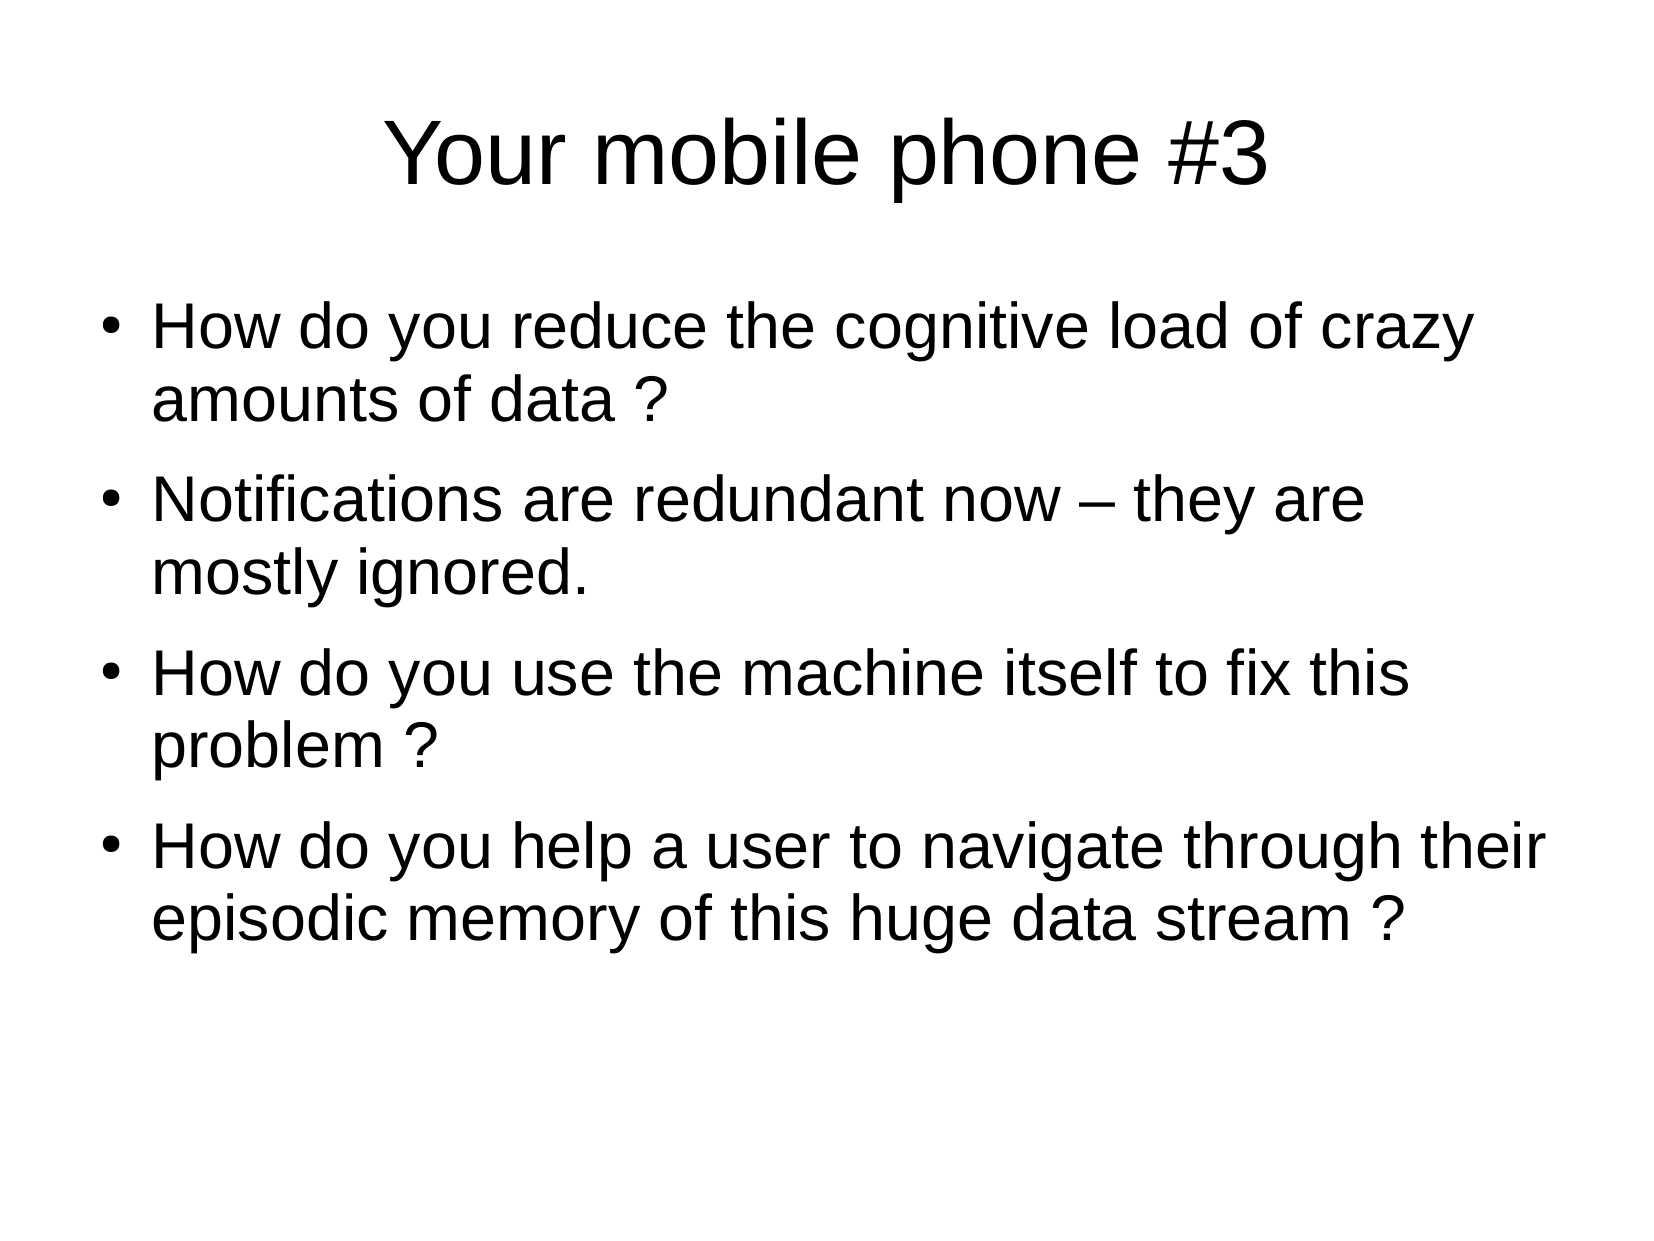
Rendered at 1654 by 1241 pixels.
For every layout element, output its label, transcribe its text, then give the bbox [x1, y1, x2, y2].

title Your mobile phone #3 [82, 49, 1571, 257]
list How do you reduce the cognitive load of crazy amounts of data ? Notifications are redundant now – they are mostly ignored. How do you use the machine itself to fix this problem ? How do you help a user to navigate through their episodic memory of this huge data stream ? [82, 290, 1571, 1010]
